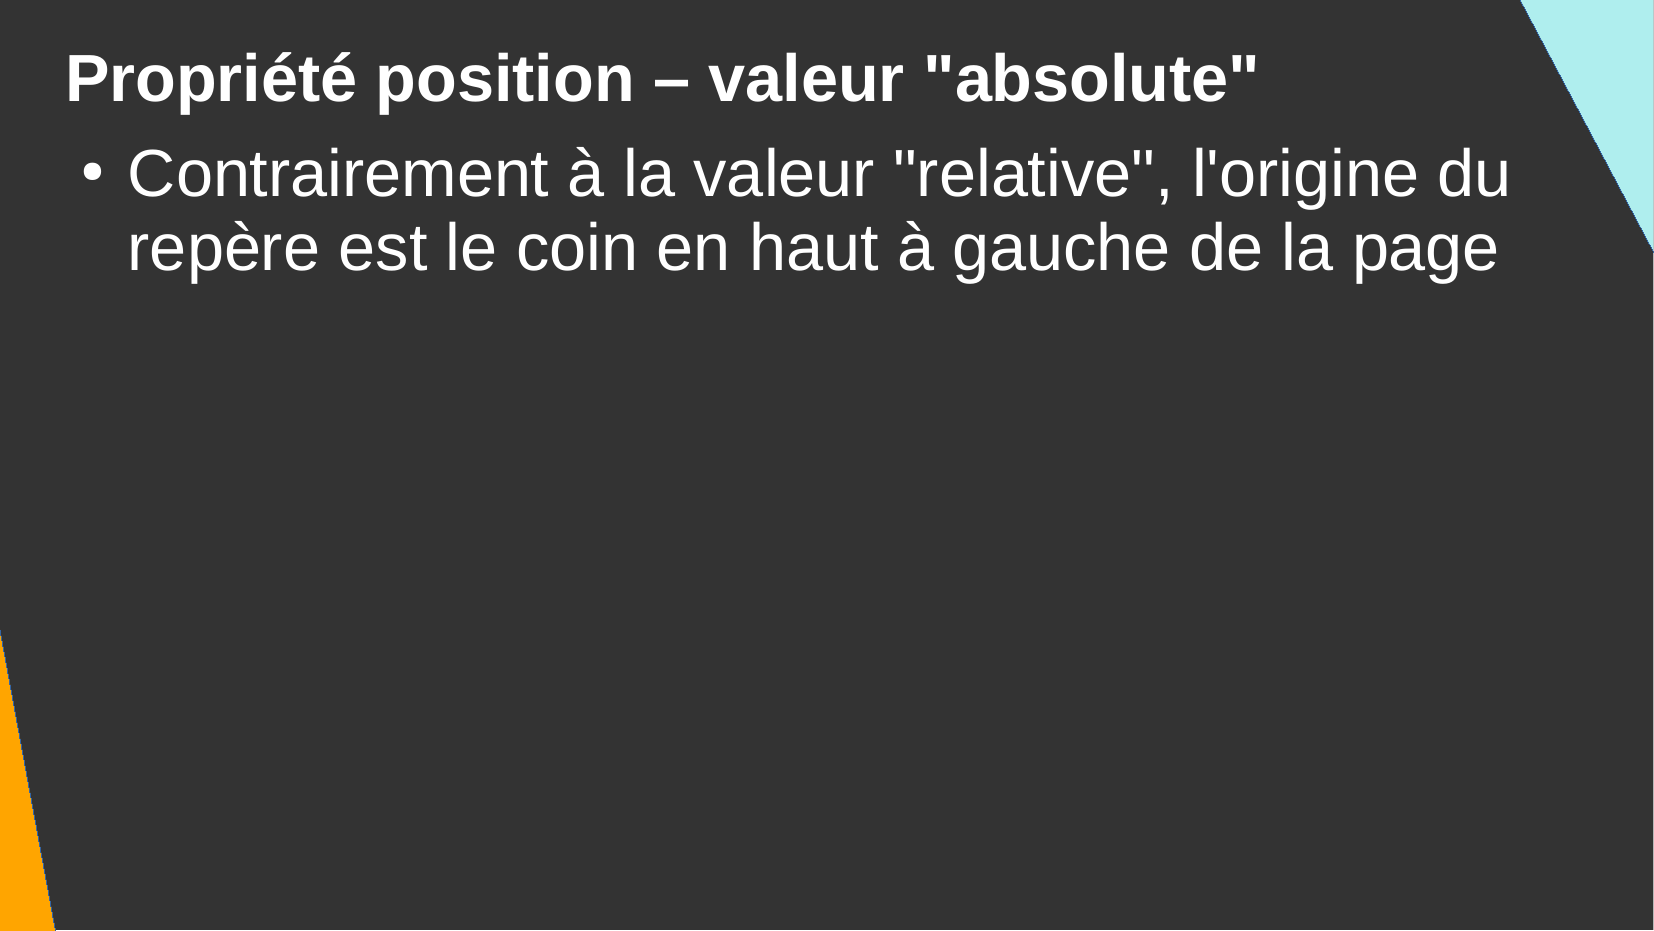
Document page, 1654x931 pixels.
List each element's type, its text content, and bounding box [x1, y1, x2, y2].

text_box [1520, 0, 1654, 253]
title Propriété position – valeur "absolute" [64, 40, 1553, 116]
list Contrairement à la valeur "relative", l'origine du repère est le coin en haut à gauche de la page [64, 135, 1604, 337]
text_box [0, 629, 56, 931]
